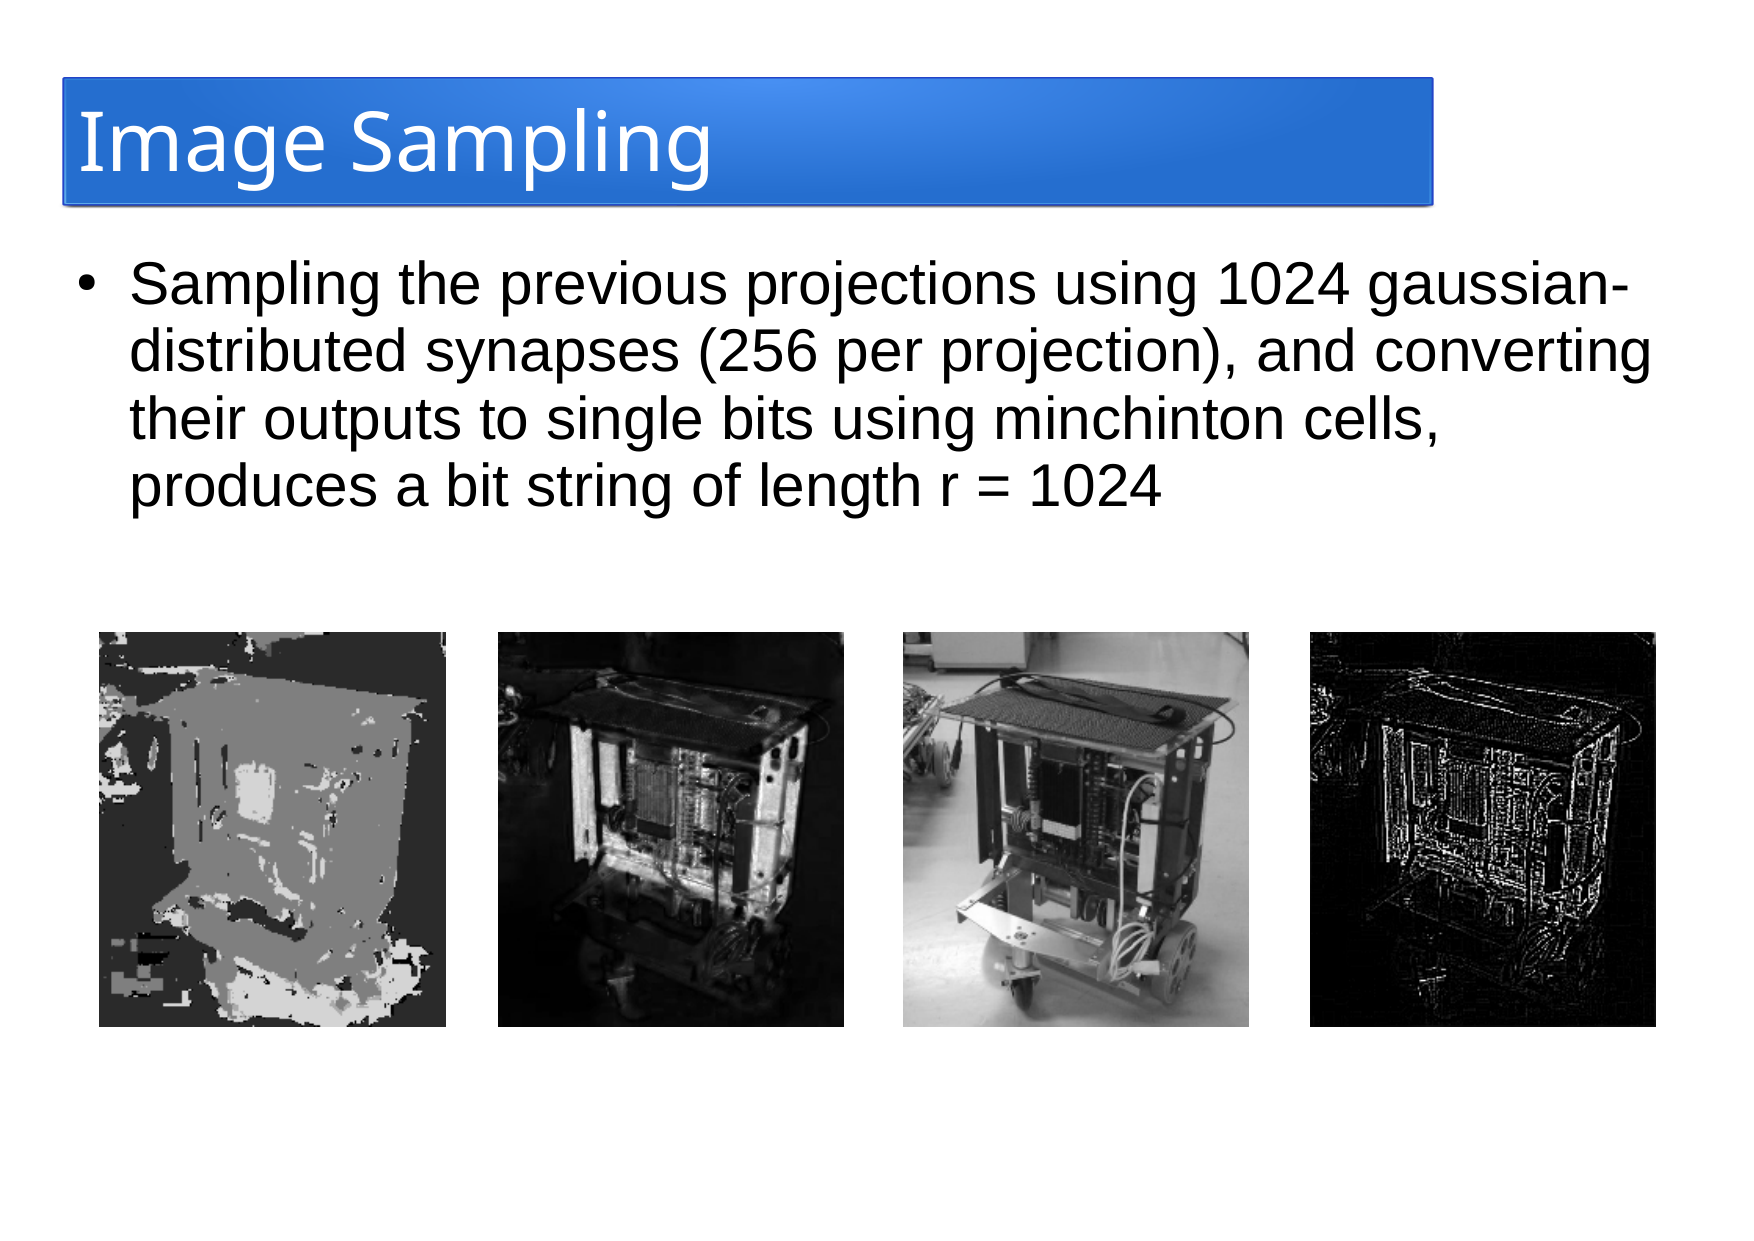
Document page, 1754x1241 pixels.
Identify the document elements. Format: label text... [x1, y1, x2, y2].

picture [1310, 632, 1656, 1027]
list Sampling the previous projections using 1024 gaussian-distributed synapses (256 per projection), and converting their outputs to single bits using minchinton cells, produces a bit string of length r = 1024 [58, 249, 1696, 567]
picture [99, 632, 446, 1027]
picture [903, 632, 1249, 1027]
picture [498, 632, 844, 1027]
picture [58, 77, 1439, 209]
title Image Sampling [78, 80, 1429, 198]
